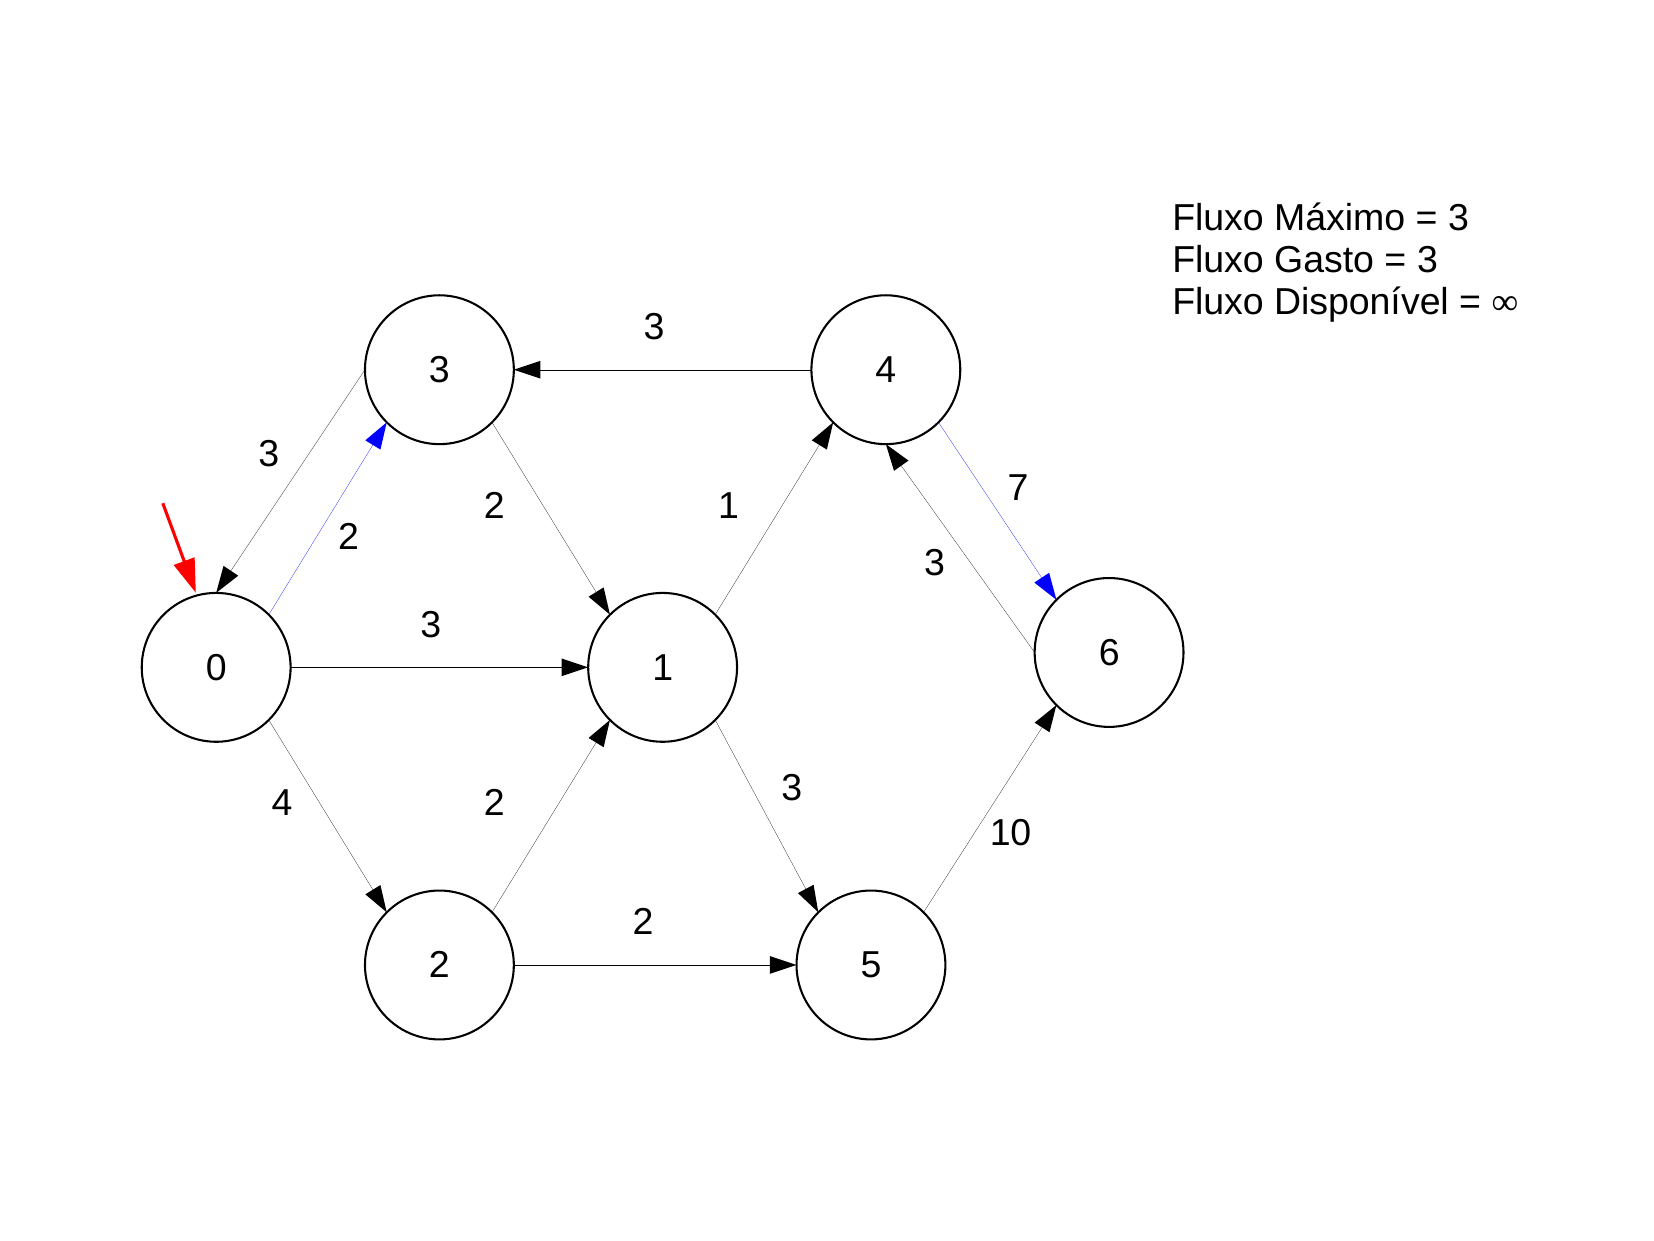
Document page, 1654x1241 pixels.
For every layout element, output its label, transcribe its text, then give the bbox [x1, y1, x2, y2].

text_box 1 [588, 592, 738, 742]
text_box 4 [256, 774, 321, 846]
text_box 6 [1034, 578, 1184, 727]
text_box 3 [628, 298, 693, 370]
text_box 7 [992, 458, 1083, 531]
text_box 3 [909, 533, 960, 591]
text_box 3 [243, 425, 308, 497]
text_box Fluxo Máximo = 3 Fluxo Gasto = 3 Fluxo Disponível = ∞ [1157, 188, 1534, 330]
text_box 2 [323, 507, 387, 580]
text_box 0 [141, 592, 291, 742]
text_box 3 [766, 759, 831, 832]
text_box 3 [364, 295, 514, 445]
text_box 4 [811, 295, 961, 445]
text_box 10 [975, 804, 1065, 876]
text_box 2 [469, 774, 533, 846]
text_box 2 [617, 893, 682, 965]
text_box 1 [703, 476, 767, 549]
text_box 2 [364, 890, 514, 1040]
text_box 2 [469, 476, 533, 549]
text_box 3 [281, 457, 308, 497]
text_box 3 [405, 595, 470, 668]
text_box 5 [796, 890, 946, 1040]
